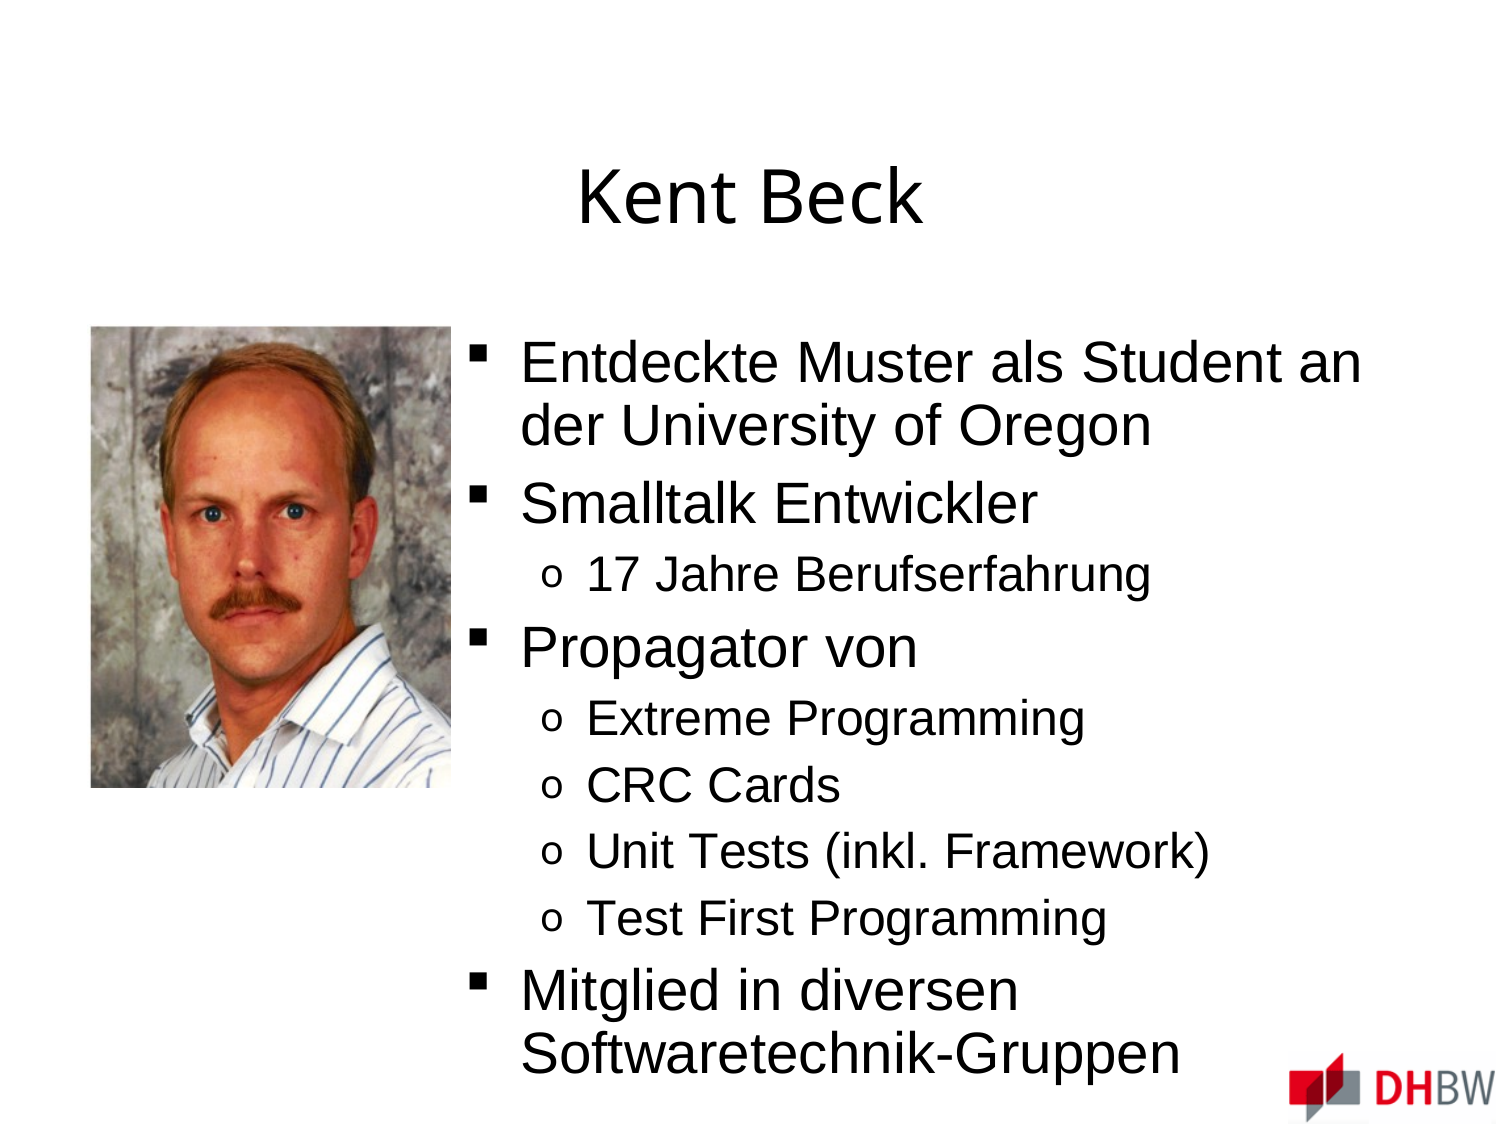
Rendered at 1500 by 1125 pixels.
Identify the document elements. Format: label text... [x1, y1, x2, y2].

picture [1288, 1051, 1496, 1124]
title Kent Beck [112, 99, 1388, 288]
picture [87, 324, 451, 788]
list Entdeckte Muster als Student an der University of Oregon Smalltalk Entwickler 17 Jahre Berufserfahrung Propagator von Extreme Programming CRC Cards Unit Tests (inkl. Framework) Test First Programming Mitglied in diversen Softwaretechnik-Gruppen [449, 324, 1475, 1095]
